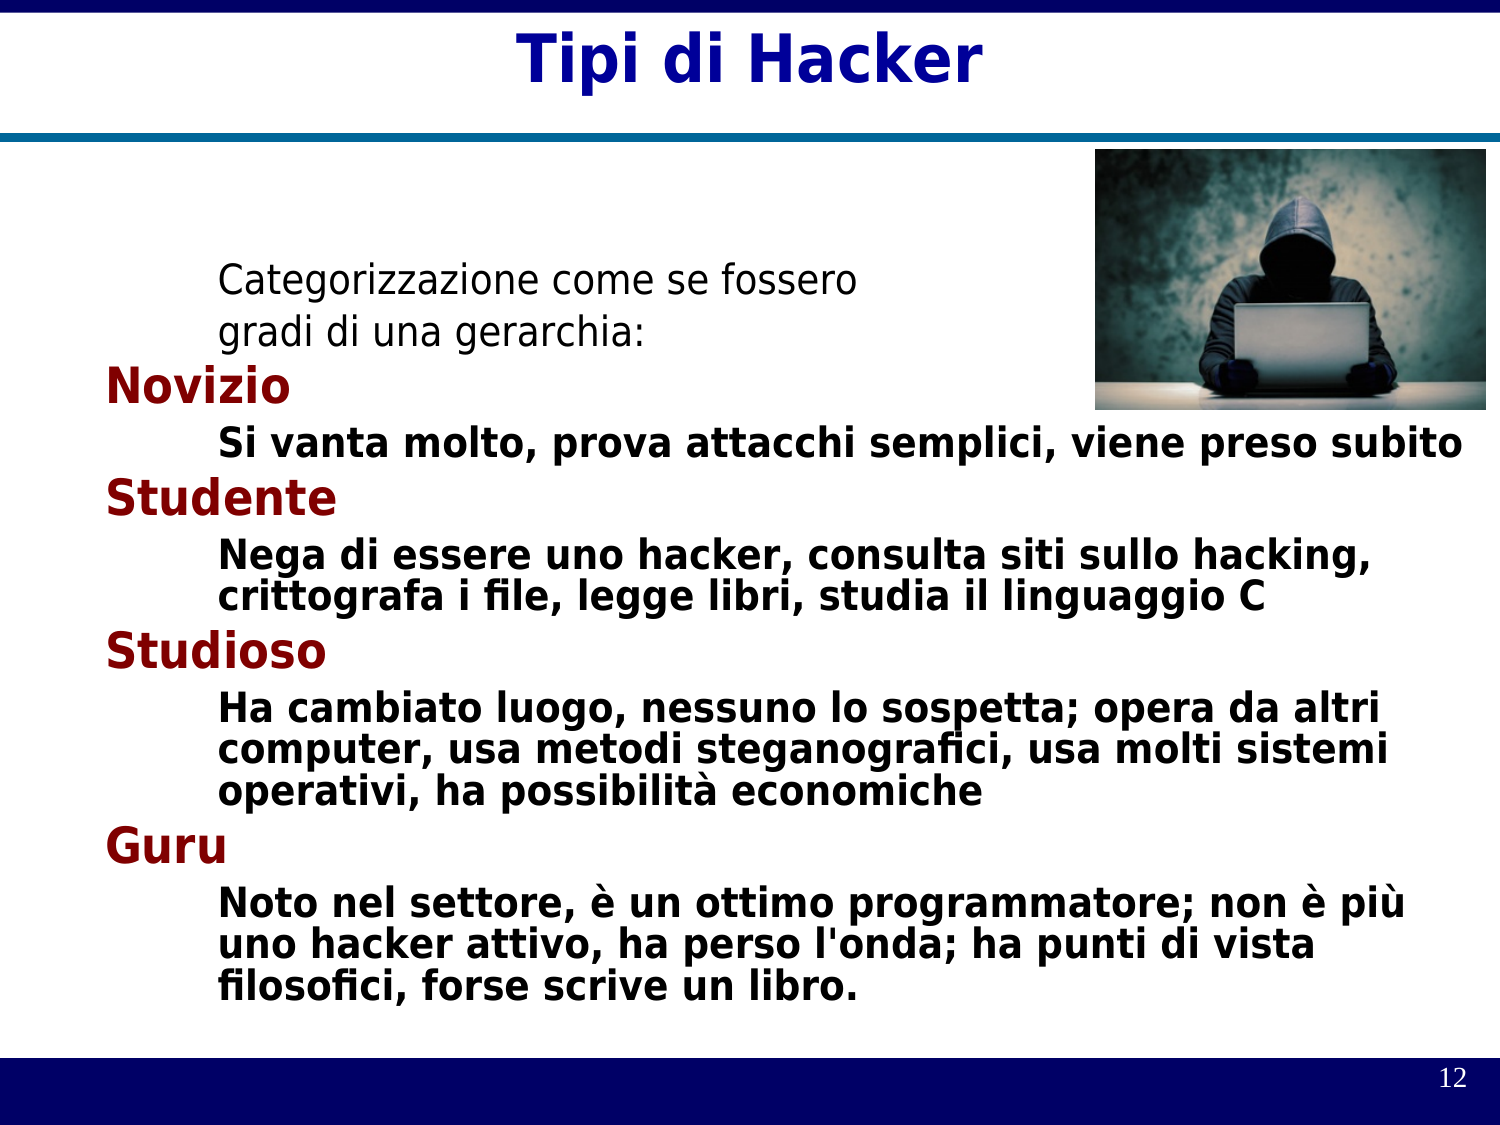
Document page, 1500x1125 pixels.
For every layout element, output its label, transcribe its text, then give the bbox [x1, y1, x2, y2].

title Tipi di Hacker [30, 0, 1471, 126]
picture [1095, 149, 1486, 410]
list Categorizzazione come se fossero gradi di una gerarchia: Novizio Si vanta molto, prova attacchi semplici, viene preso subito Studente Nega di essere uno hacker, consulta siti sullo hacking, crittografa i file, legge libri, studia il linguaggio C Studioso Ha cambiato luogo, nessuno lo sospetta; opera da altri computer, usa metodi steganografici, usa molti sistemi operativi, ha possibilità economiche Guru Noto nel settore, è un ottimo programmatore; non è più uno hacker attivo, ha perso l'onda; ha punti di vista filosofici, forse scrive un libro. [30, 149, 1471, 1021]
